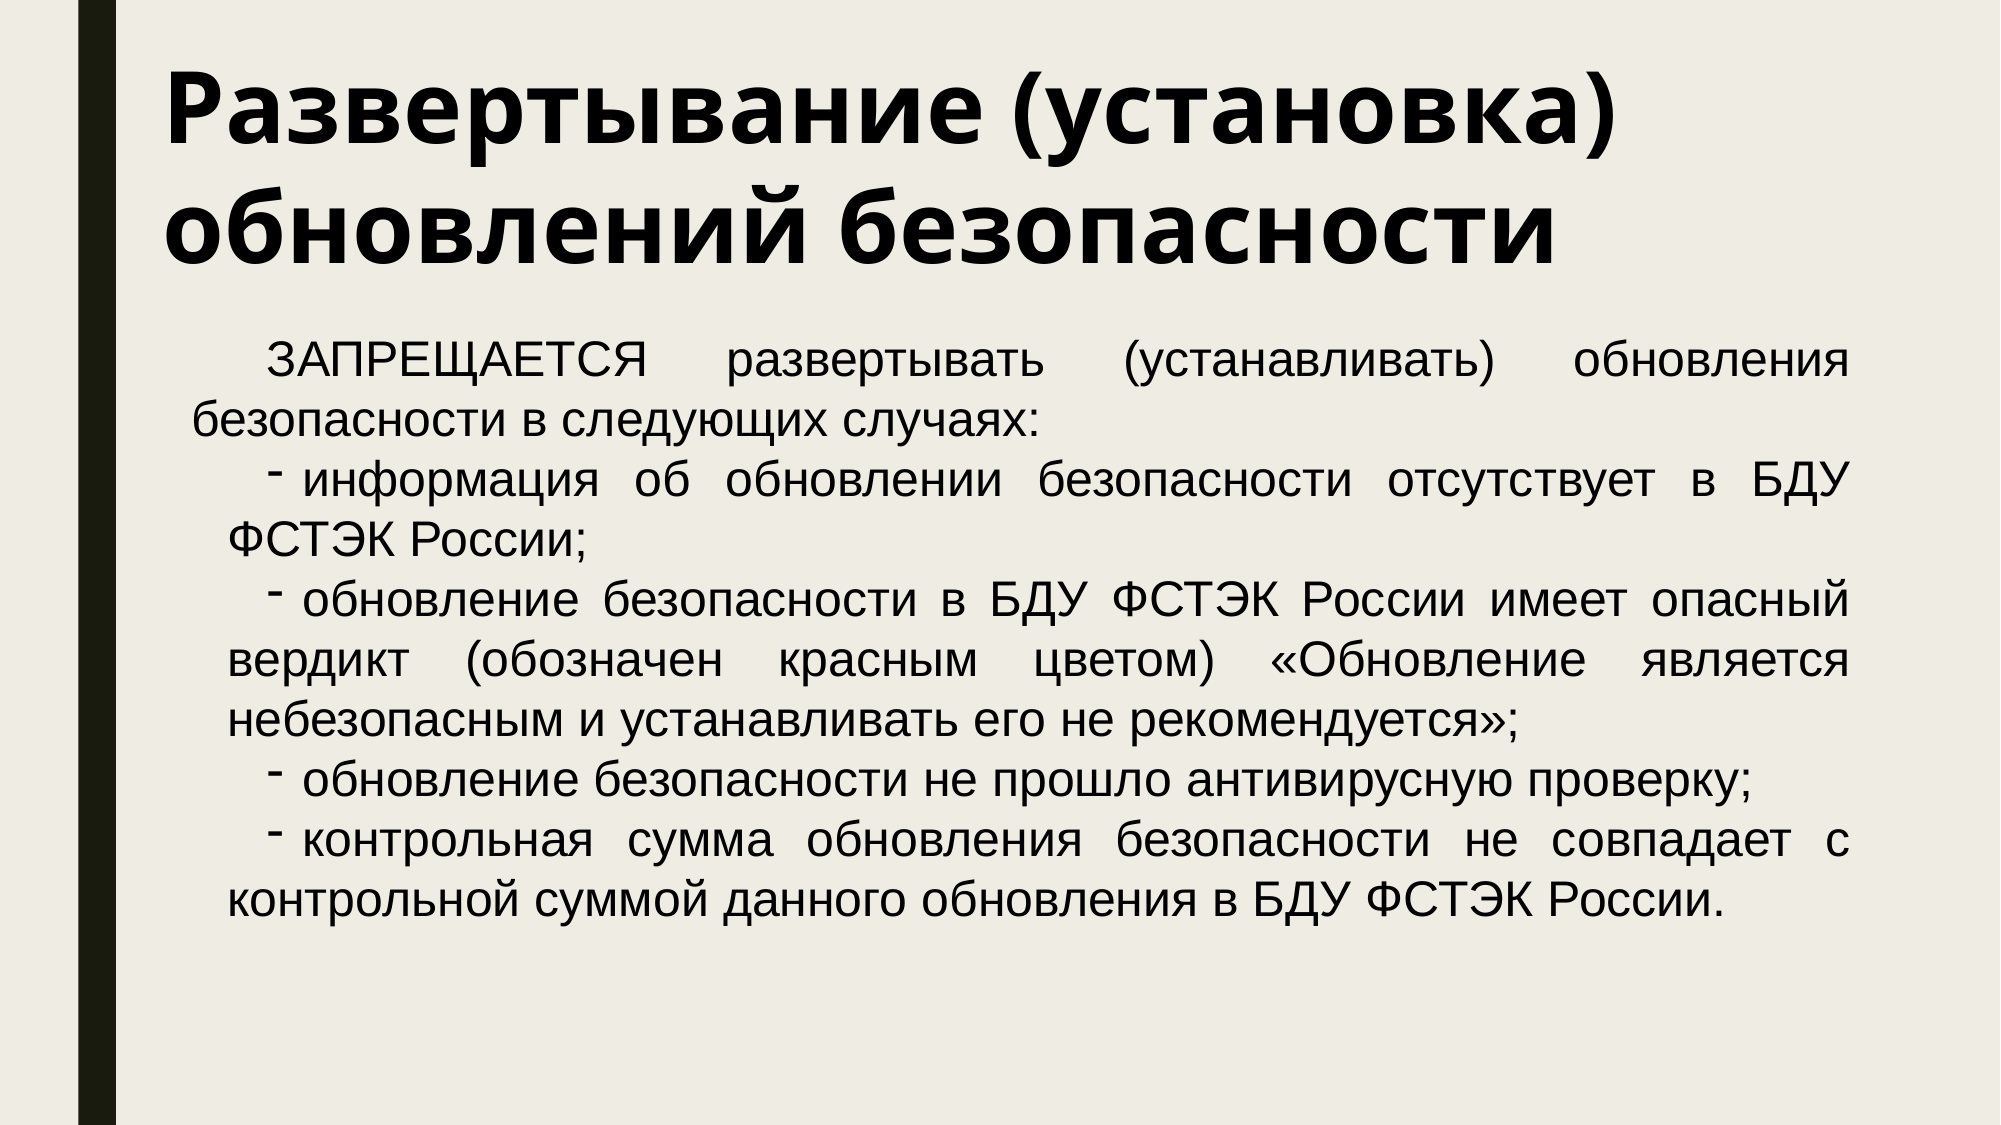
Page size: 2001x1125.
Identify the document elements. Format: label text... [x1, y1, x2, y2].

text_box ЗАПРЕЩАЕТСЯ развертывать (устанавливать) обновления безопасности в следующих случаях: информация об обновлении безопасности отсутствует в БДУ ФСТЭК России; обновление безопасности в БДУ ФСТЭК России имеет опасный вердикт (обозначен красным цветом) «Обновление является небезопасным и устанавливать его не рекомендуется»; обновление безопасности не прошло антивирусную проверку; контрольная сумма обновления безопасности не совпадает с контрольной суммой данного обновления в БДУ ФСТЭК России. [177, 319, 1866, 980]
text_box Развертывание (установка) обновлений безопасности [147, 36, 1955, 292]
